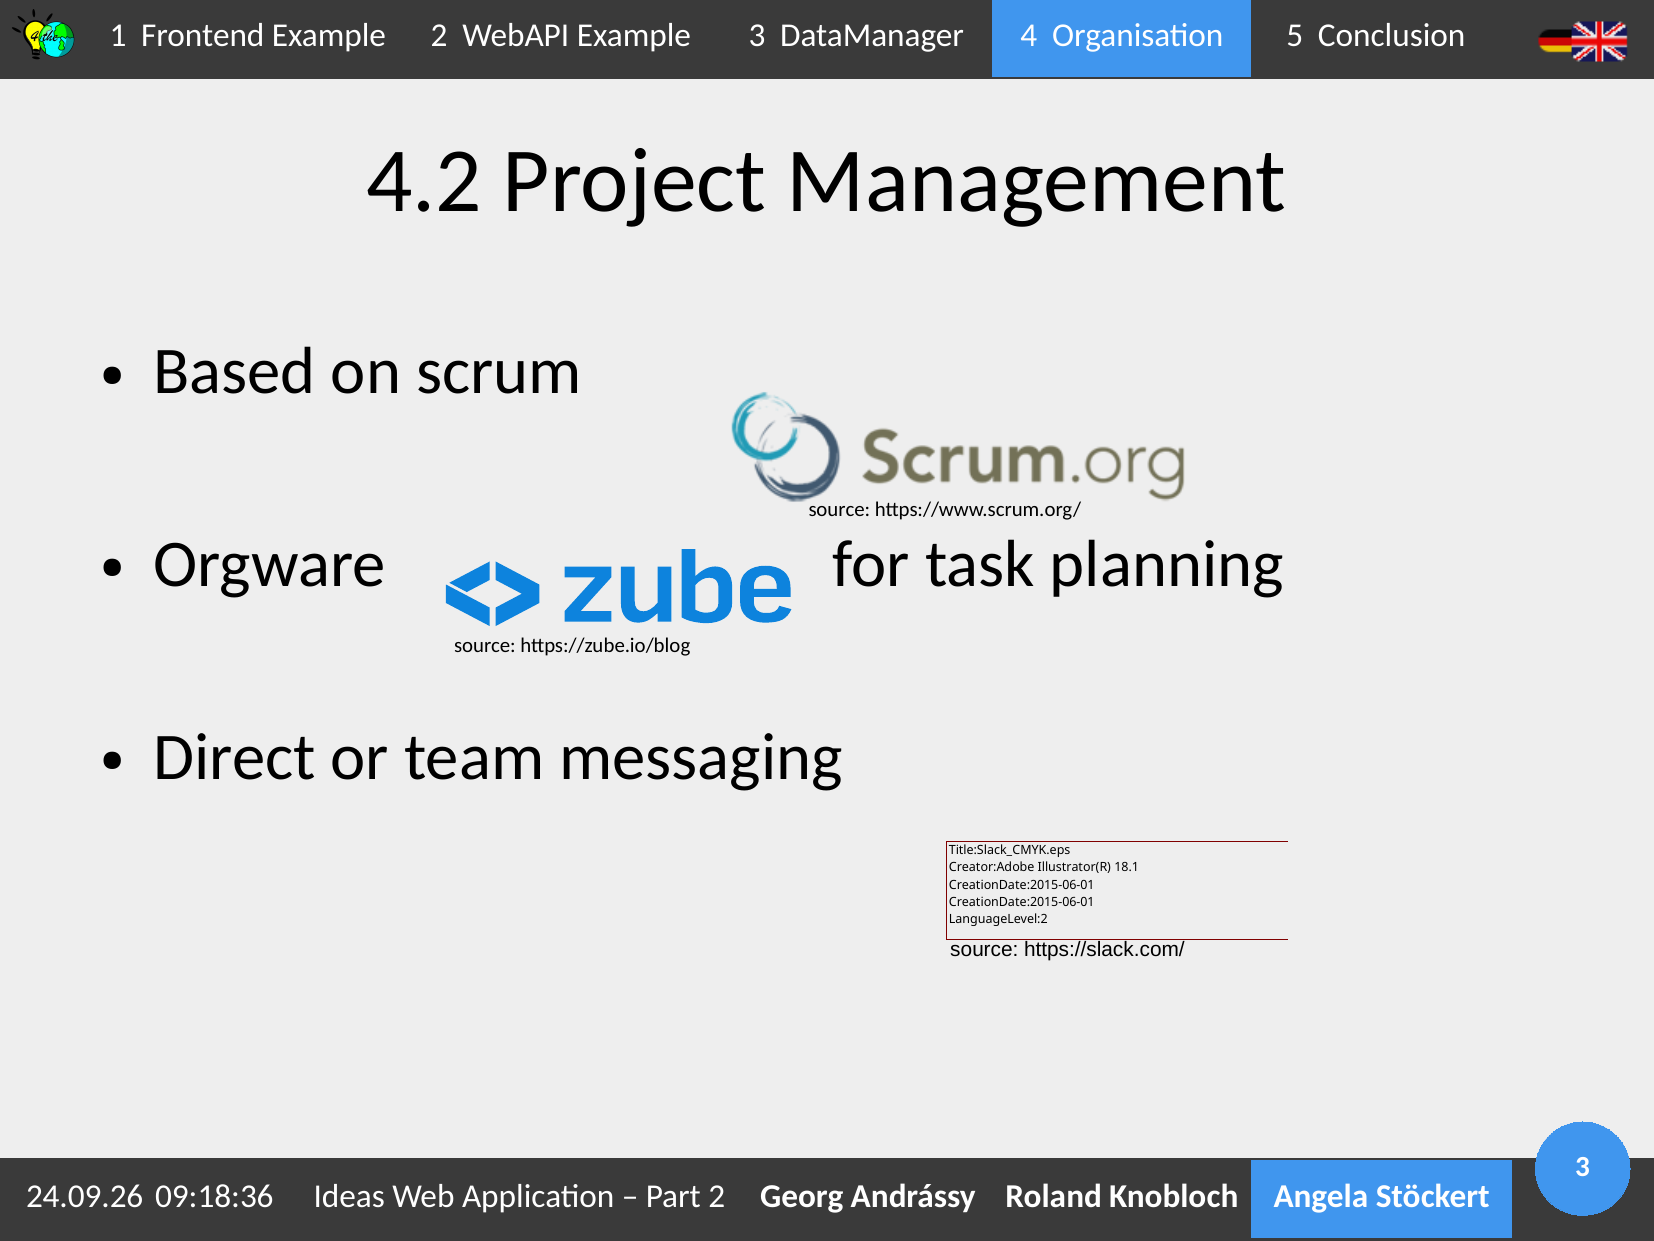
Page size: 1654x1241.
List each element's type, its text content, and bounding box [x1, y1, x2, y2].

text_box 1 Frontend Example [94, 0, 401, 77]
list Based on scrum Orgware for task planning Direct or team messaging [82, 343, 1571, 1099]
text_box 2 WebAPI Example [401, 0, 720, 77]
text_box 5 Conclusion [1251, 0, 1501, 77]
text_box Georg Andrássy [744, 1160, 992, 1238]
text_box Roland Knobloch [992, 1160, 1251, 1238]
picture [1536, 18, 1629, 64]
picture [2, 0, 83, 79]
text_box Angela Stöckert [1251, 1160, 1512, 1238]
text_box 4 Organisation [992, 0, 1251, 77]
text_box 3 DataManager [720, 0, 992, 77]
text_box Ideas Web Application – Part 2 [307, 1160, 733, 1238]
title 4.2 Project Management [82, 106, 1571, 272]
